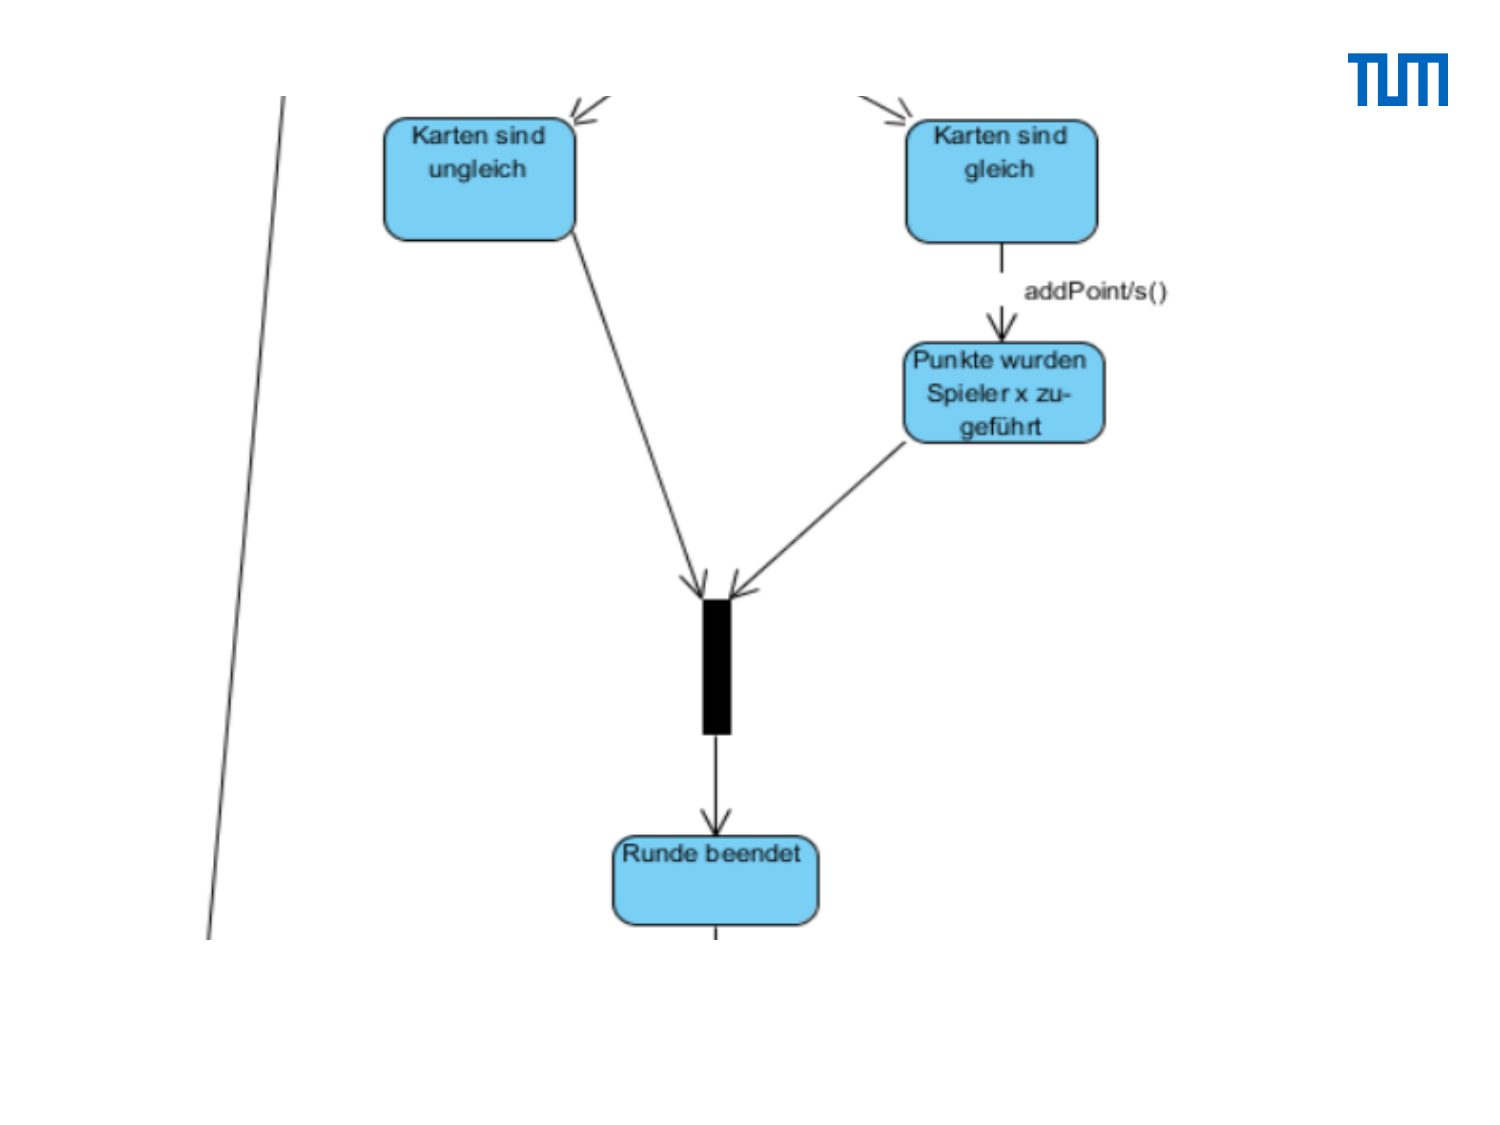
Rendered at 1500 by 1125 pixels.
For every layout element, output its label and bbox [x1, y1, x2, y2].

picture [193, 96, 1280, 940]
